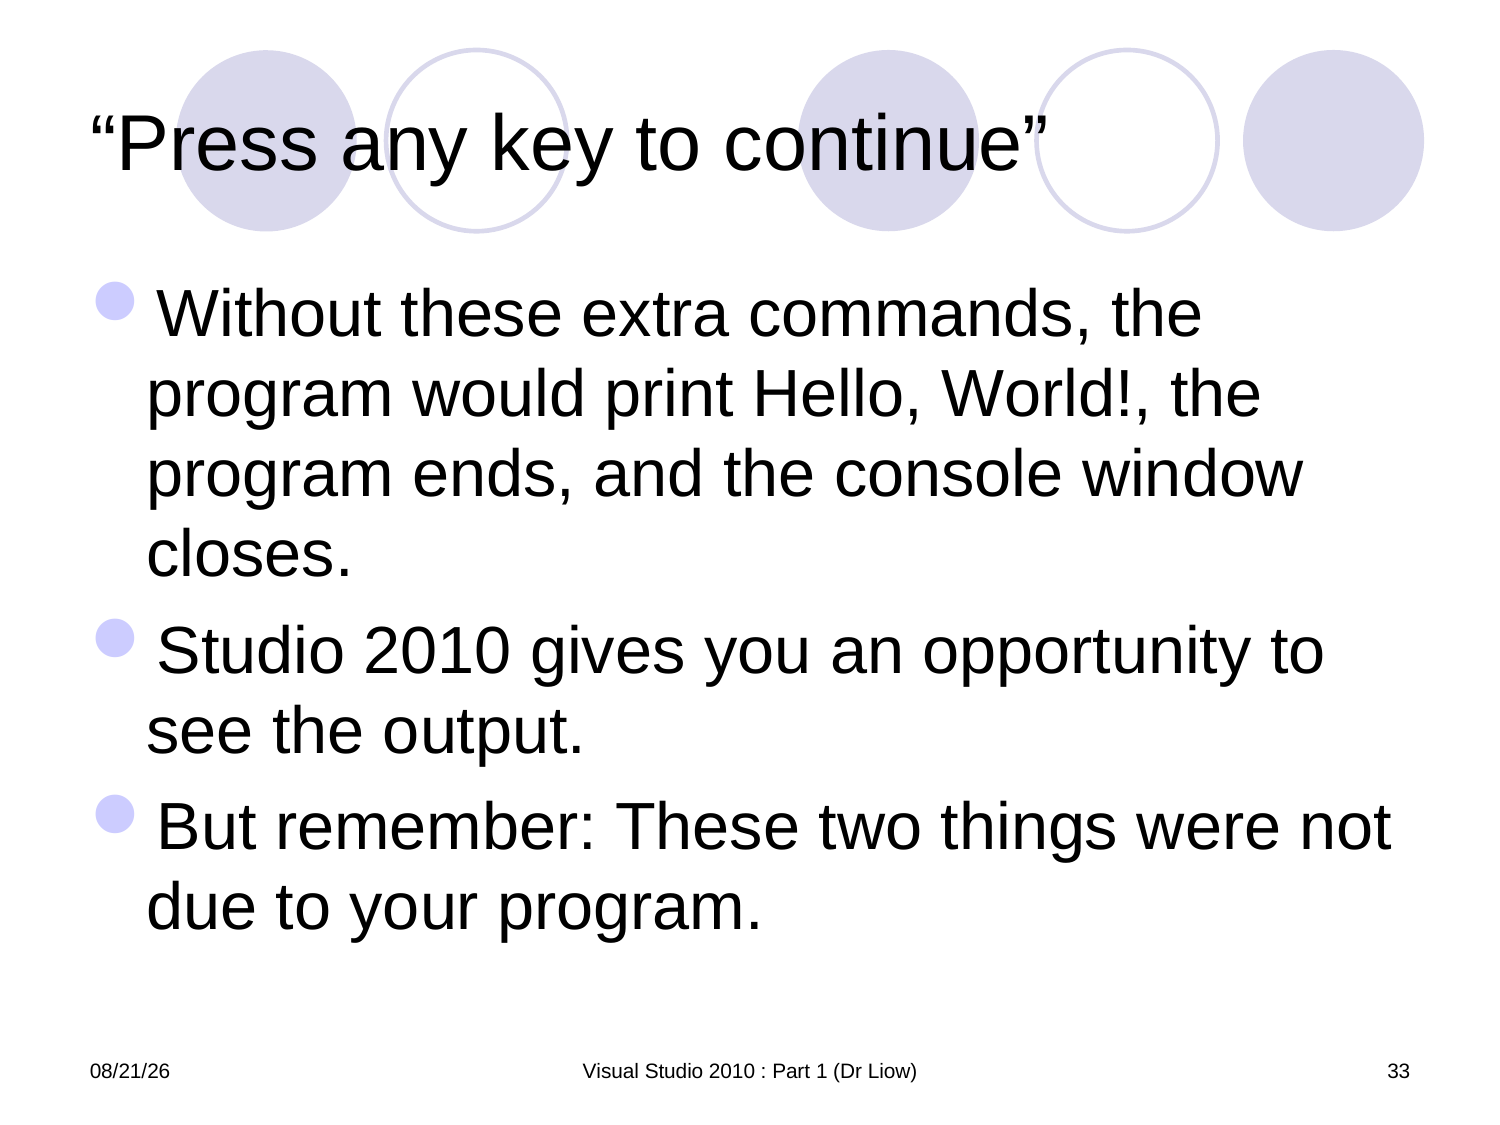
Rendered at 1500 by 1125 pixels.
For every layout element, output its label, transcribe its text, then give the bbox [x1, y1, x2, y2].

text_box Visual Studio 2010 : Part 1 (Dr Liow) [512, 1049, 988, 1101]
text_box 08/22/12 [74, 1049, 426, 1101]
list Without these extra commands, the program would print Hello, World!, the program ends, and the console window closes. Studio 2010 gives you an opportunity to see the output. But remember: These two things were not due to your program. [75, 262, 1426, 1006]
title “Press any key to continue” [75, 45, 1426, 233]
text_box <number> [1074, 1049, 1426, 1101]
